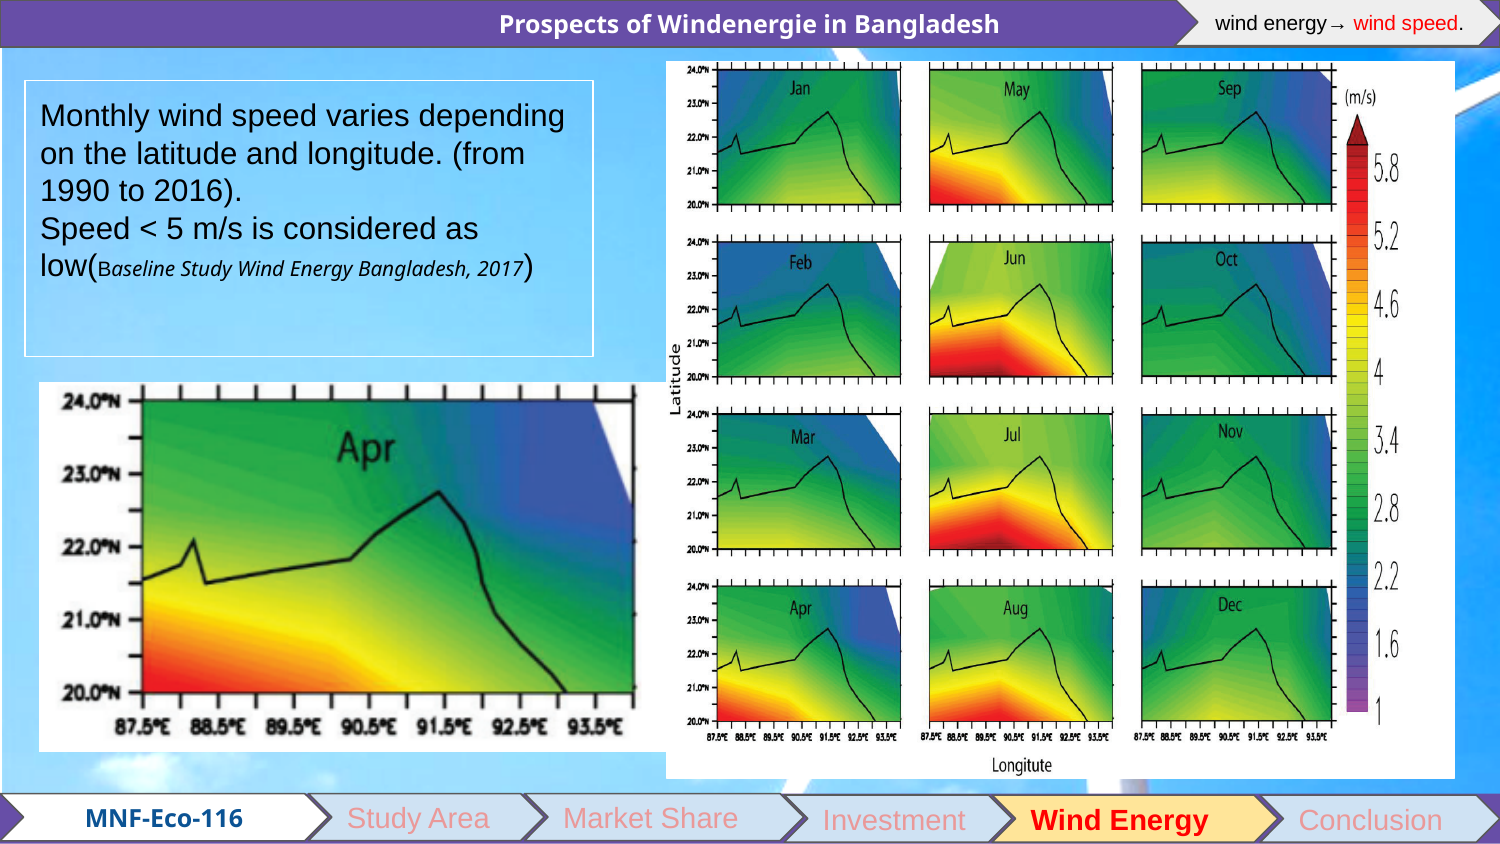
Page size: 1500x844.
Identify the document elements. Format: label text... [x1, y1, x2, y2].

text_box Study Area [308, 793, 545, 841]
text_box MNF-Eco-116 [0, 793, 329, 841]
text_box Investment [784, 795, 1013, 843]
text_box Wind Energy [992, 795, 1278, 843]
text_box [0, 795, 22, 839]
text_box Monthly wind speed varies depending on the latitude and longitude. (from 1990 to 2016). Speed < 5 m/s is considered as low(Baseline Study Wind Energy Bangladesh, 2017) Sharif et al, 2017 [25, 80, 594, 357]
text_box [0, 793, 1500, 844]
picture [1, 48, 1500, 793]
text_box Market Share [524, 793, 804, 841]
text_box Conclusion [1259, 795, 1500, 843]
text_box wind energy→ wind speed. [1174, 0, 1500, 46]
text_box Prospects of Windenergie in Bangladesh [0, 0, 1500, 48]
